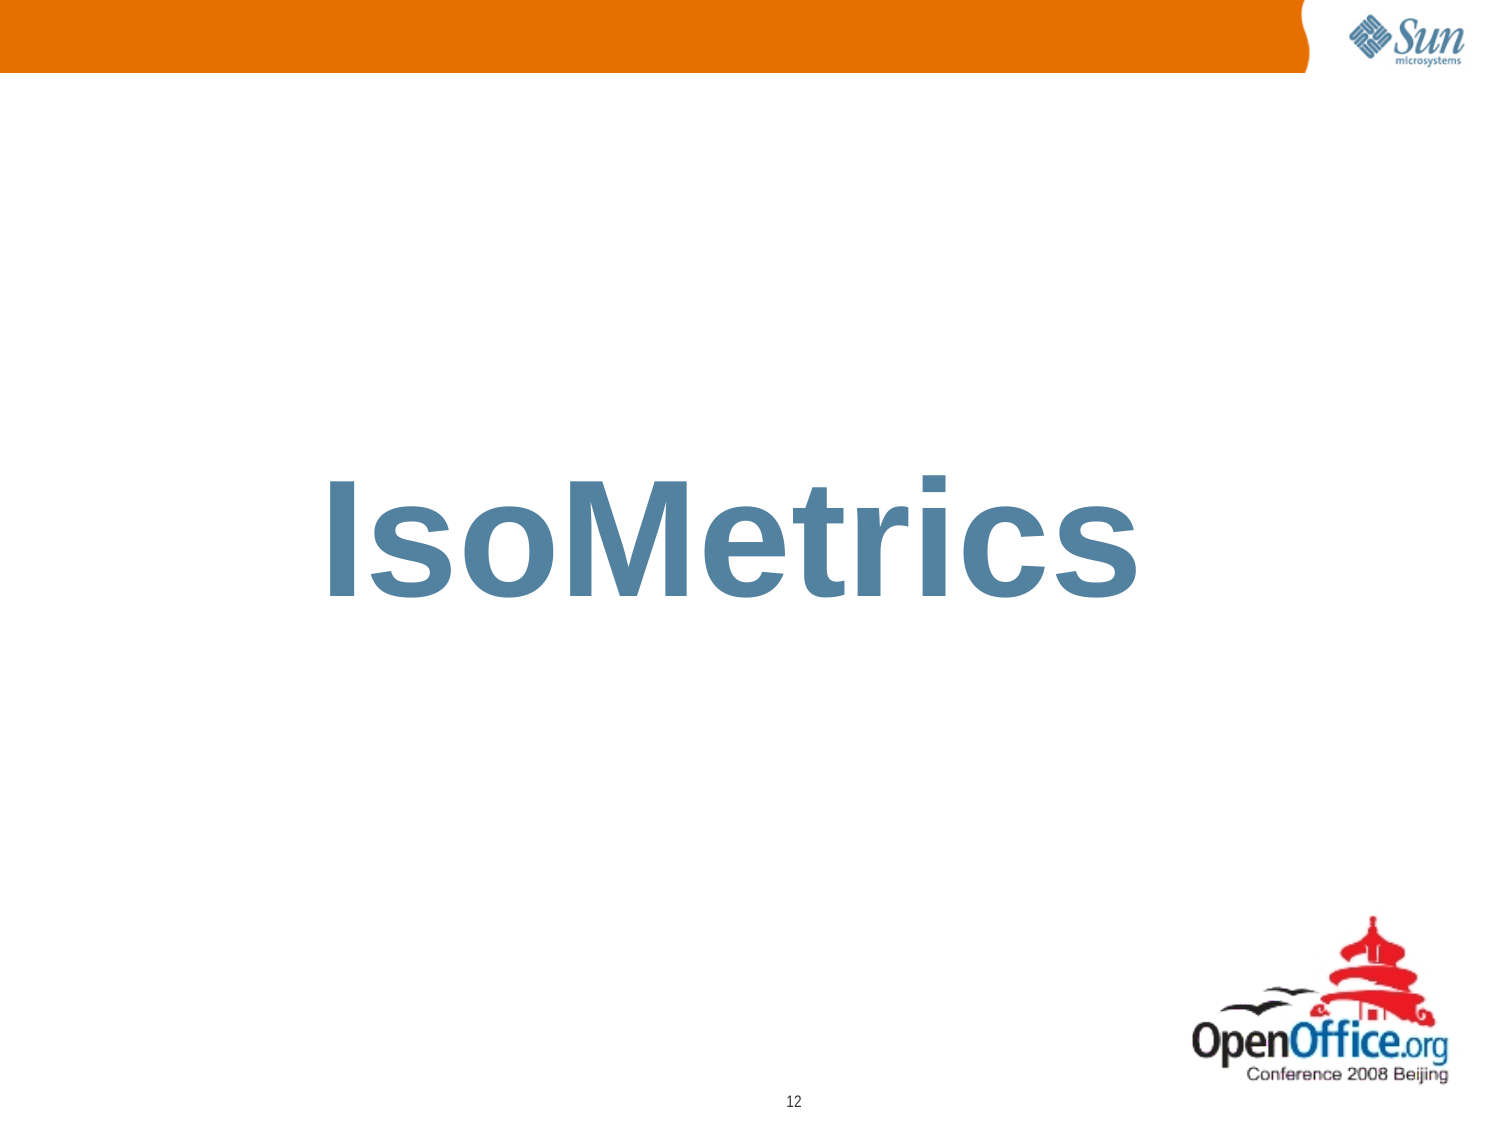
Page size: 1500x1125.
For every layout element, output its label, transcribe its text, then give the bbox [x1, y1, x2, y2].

picture [1179, 906, 1463, 1105]
picture [0, 0, 1500, 73]
text_box IsoMetrics [319, 469, 1144, 656]
